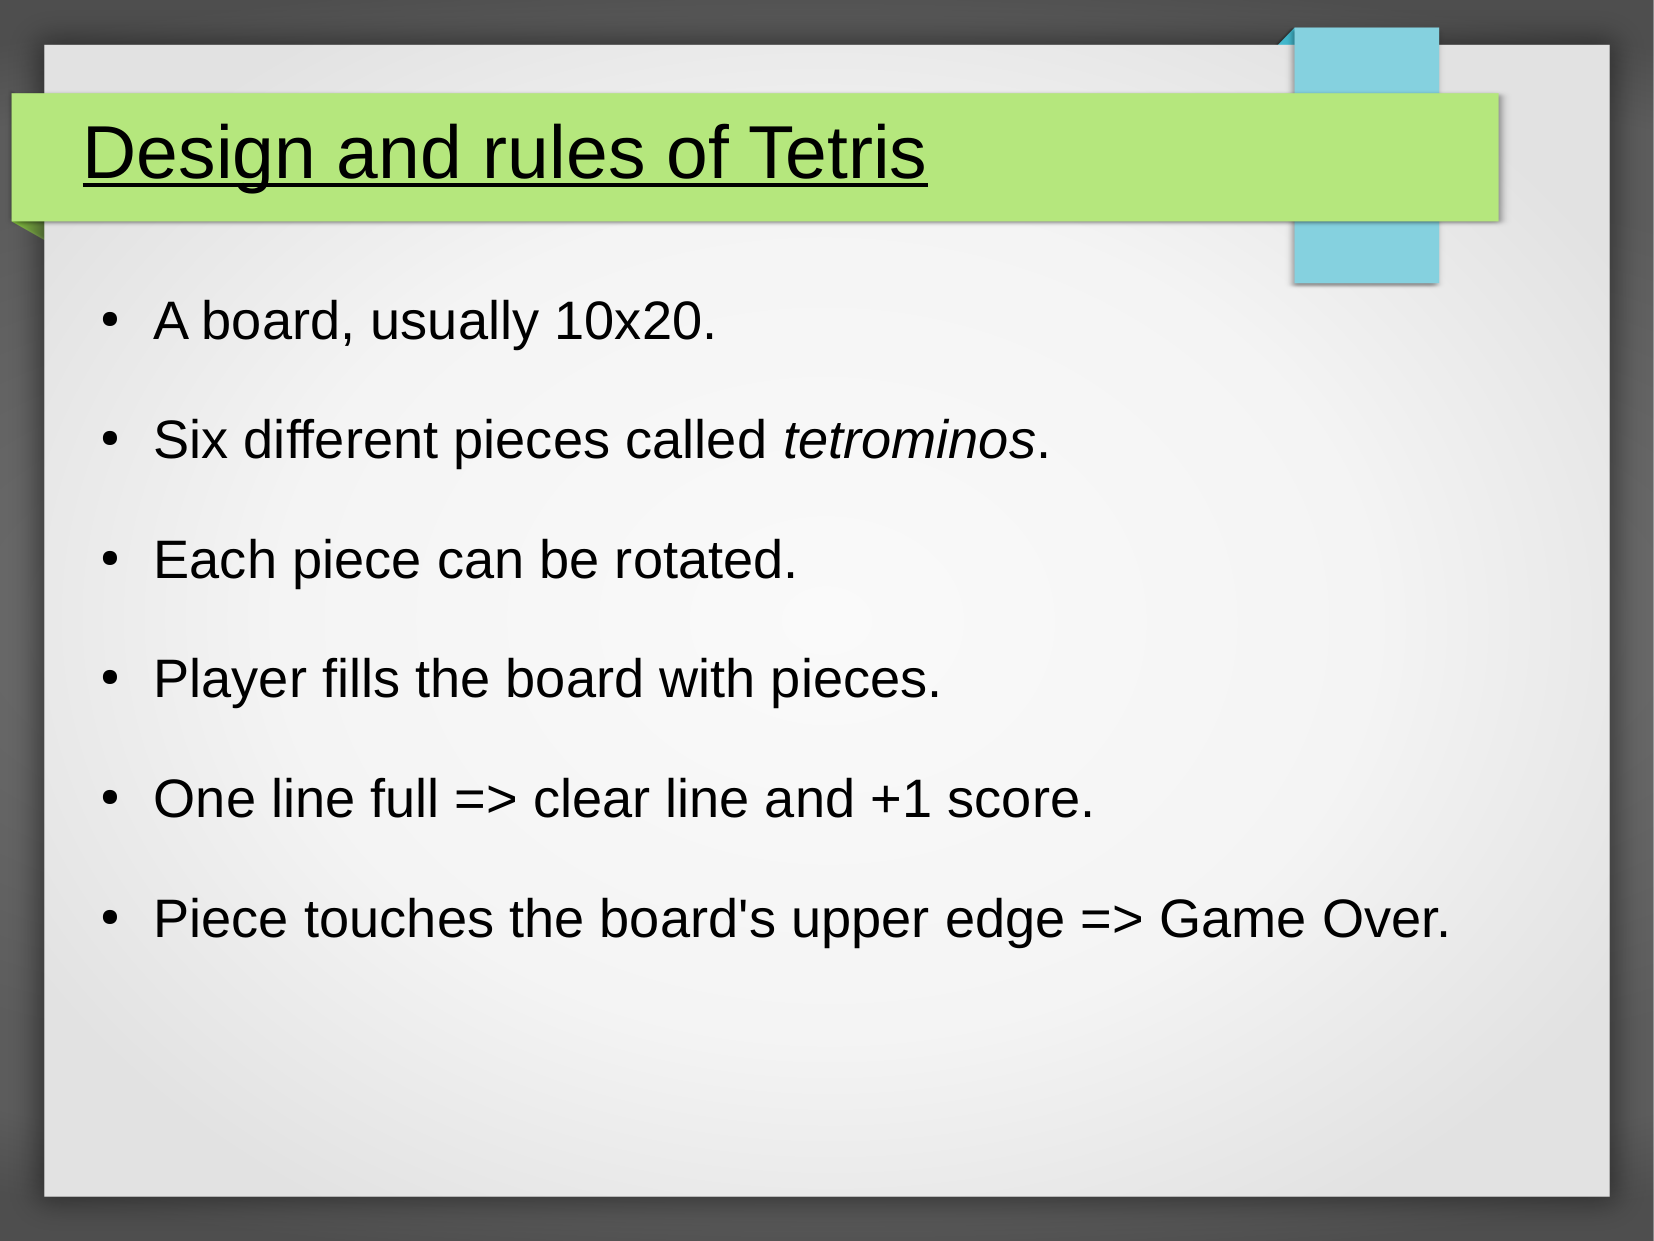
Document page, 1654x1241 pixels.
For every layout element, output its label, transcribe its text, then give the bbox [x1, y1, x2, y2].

picture [0, 0, 1654, 1241]
title Design and rules of Tetris [82, 49, 1571, 257]
list A board, usually 10x20. Six different pieces called tetrominos. Each piece can be rotated. Player fills the board with pieces. One line full => clear line and +1 score. Piece touches the board's upper edge => Game Over. [82, 290, 1571, 1217]
